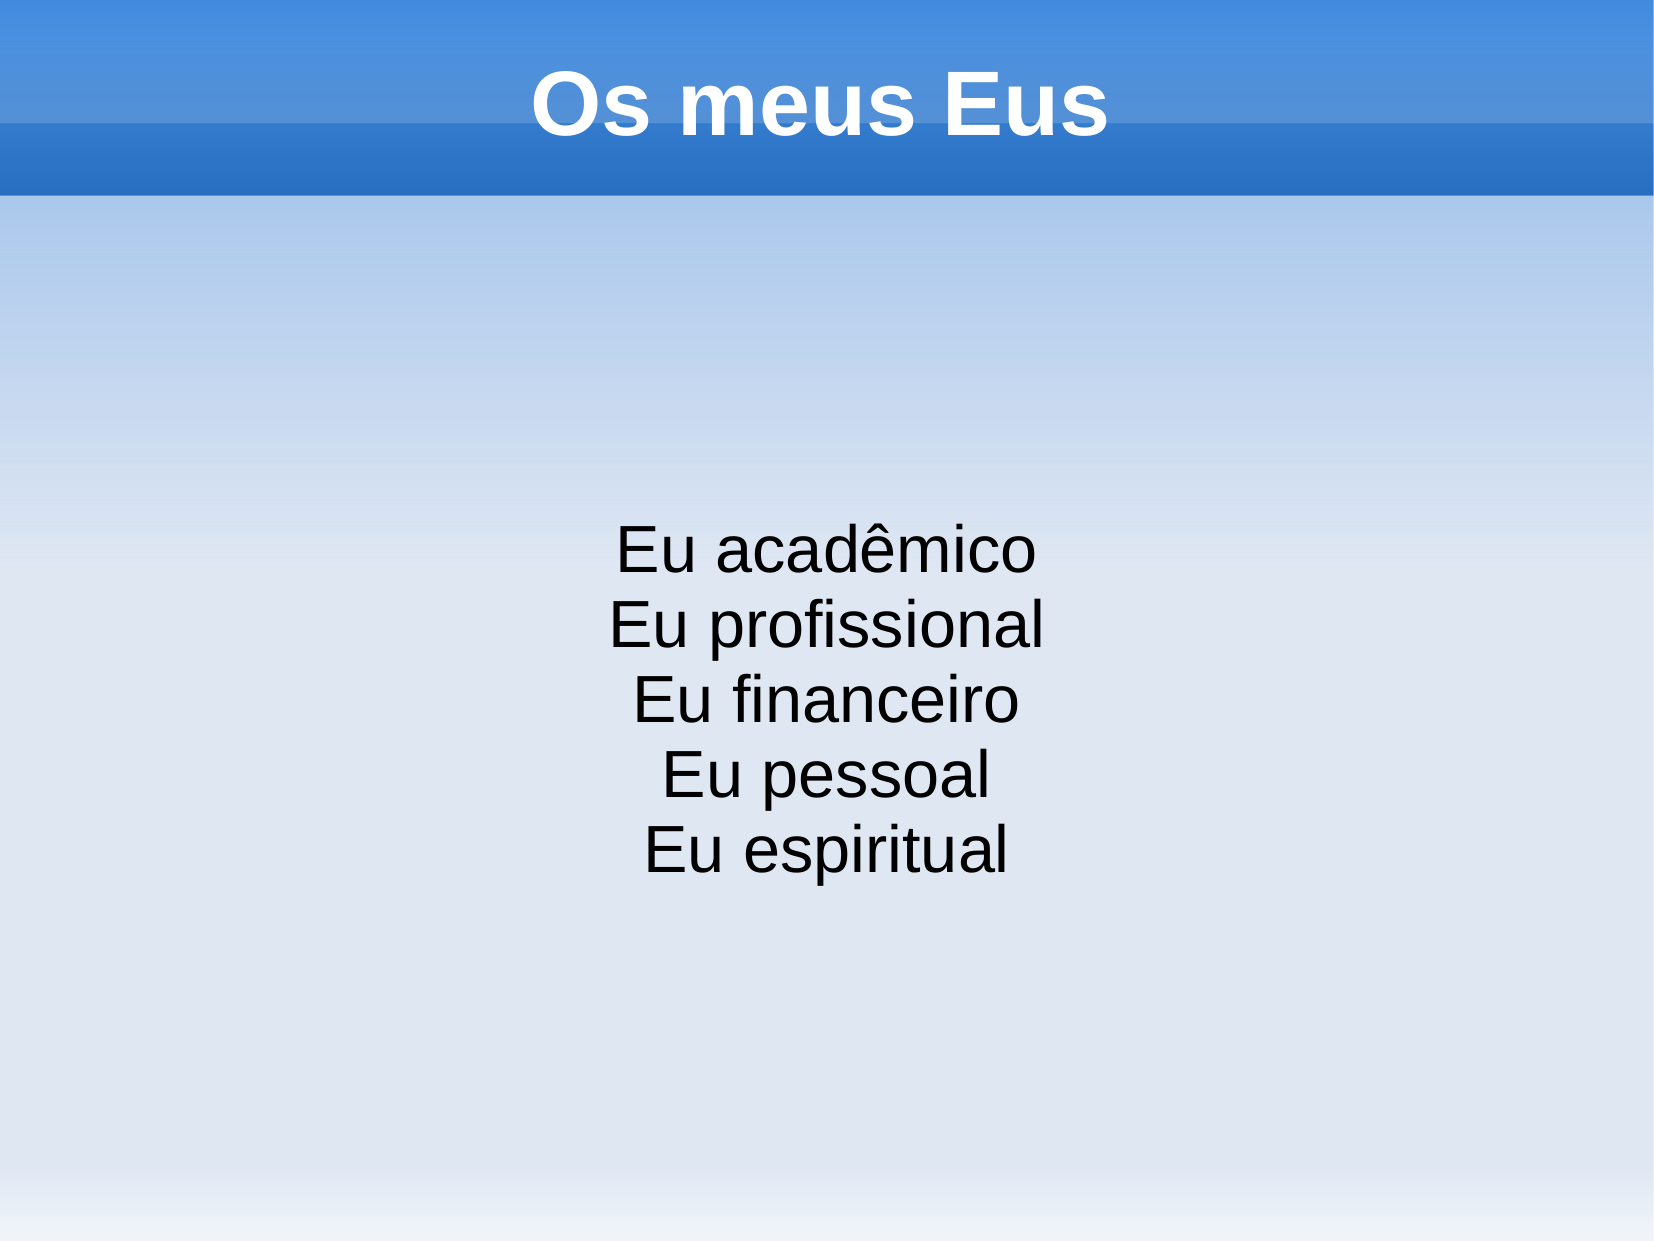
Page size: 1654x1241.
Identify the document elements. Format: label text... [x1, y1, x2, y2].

picture [0, 0, 1654, 1241]
title Os meus Eus [76, 7, 1565, 200]
subtitle Eu acadêmico Eu profissional Eu financeiro Eu pessoal Eu espiritual [82, 297, 1571, 1102]
